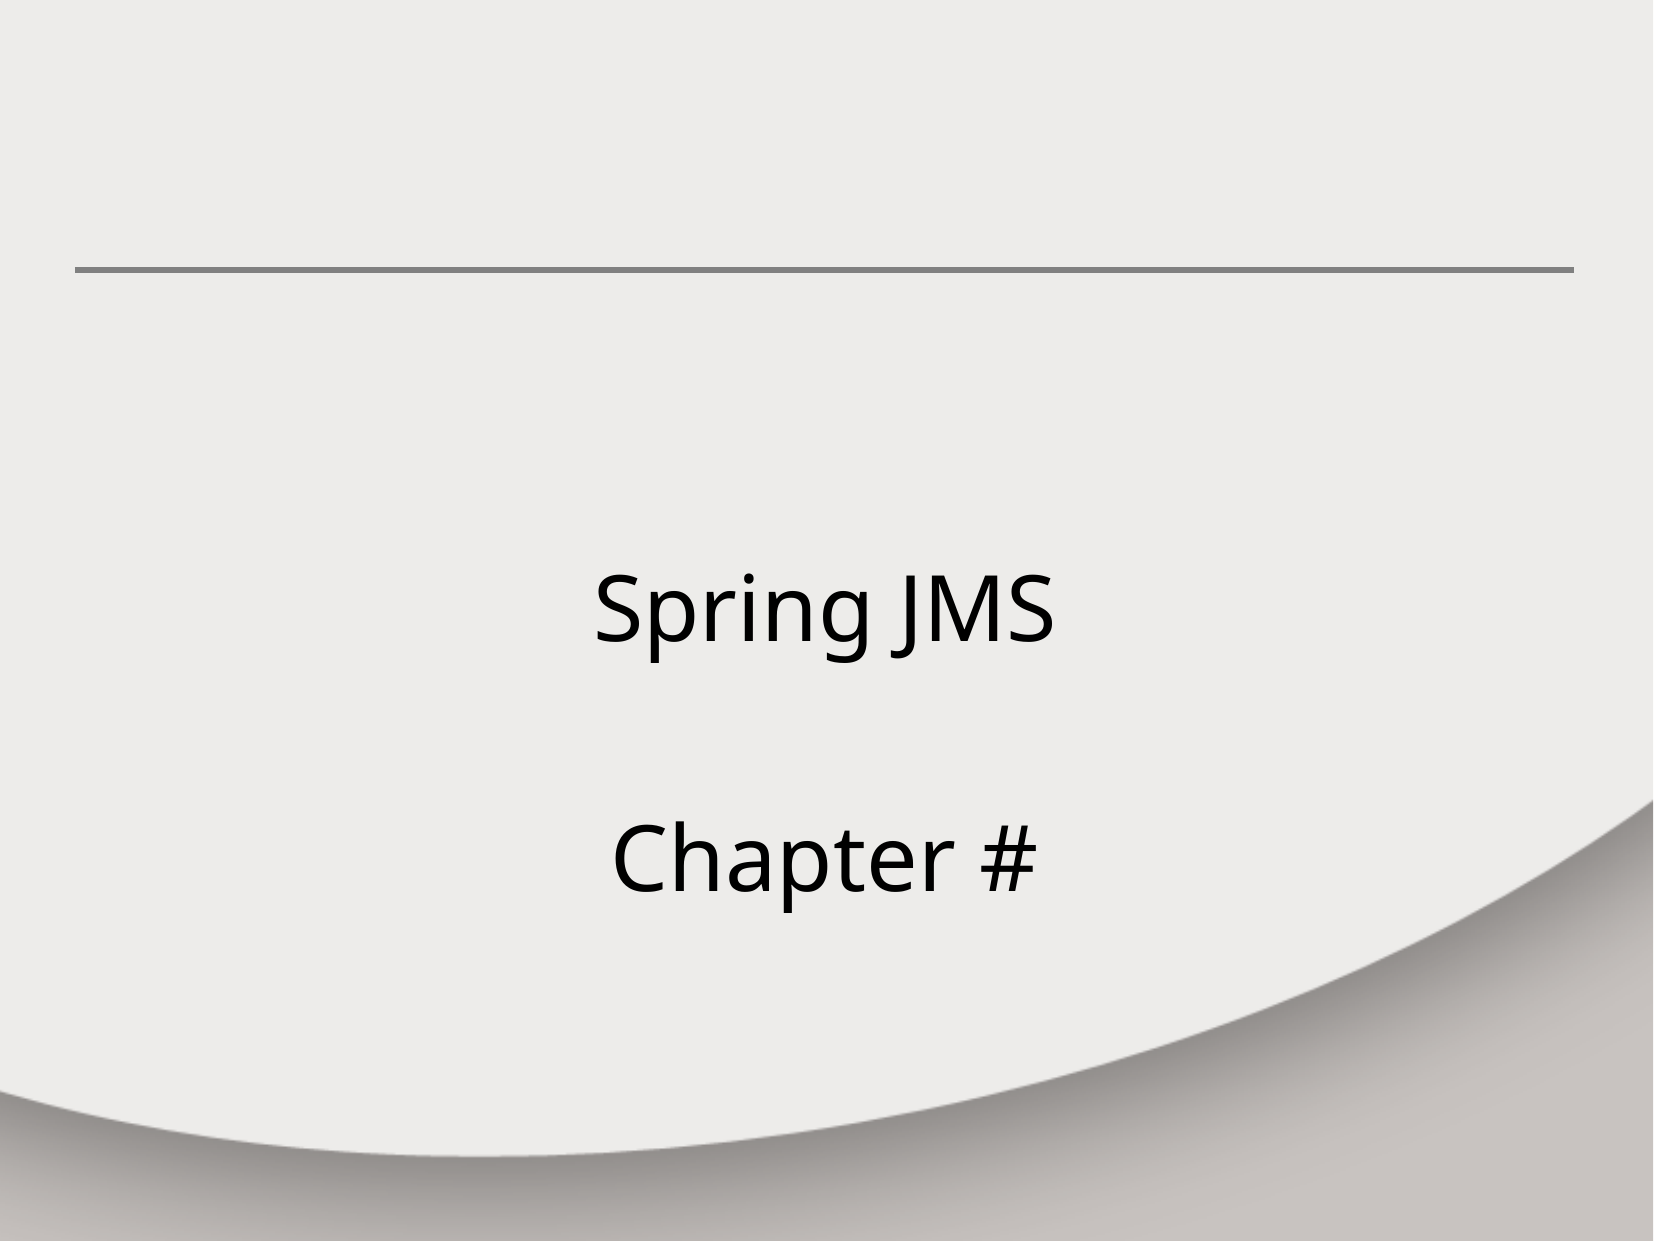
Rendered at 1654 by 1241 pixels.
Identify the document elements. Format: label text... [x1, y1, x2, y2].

picture [0, 0, 1654, 1241]
text_box Spring JMS Chapter # [75, 300, 1576, 1163]
